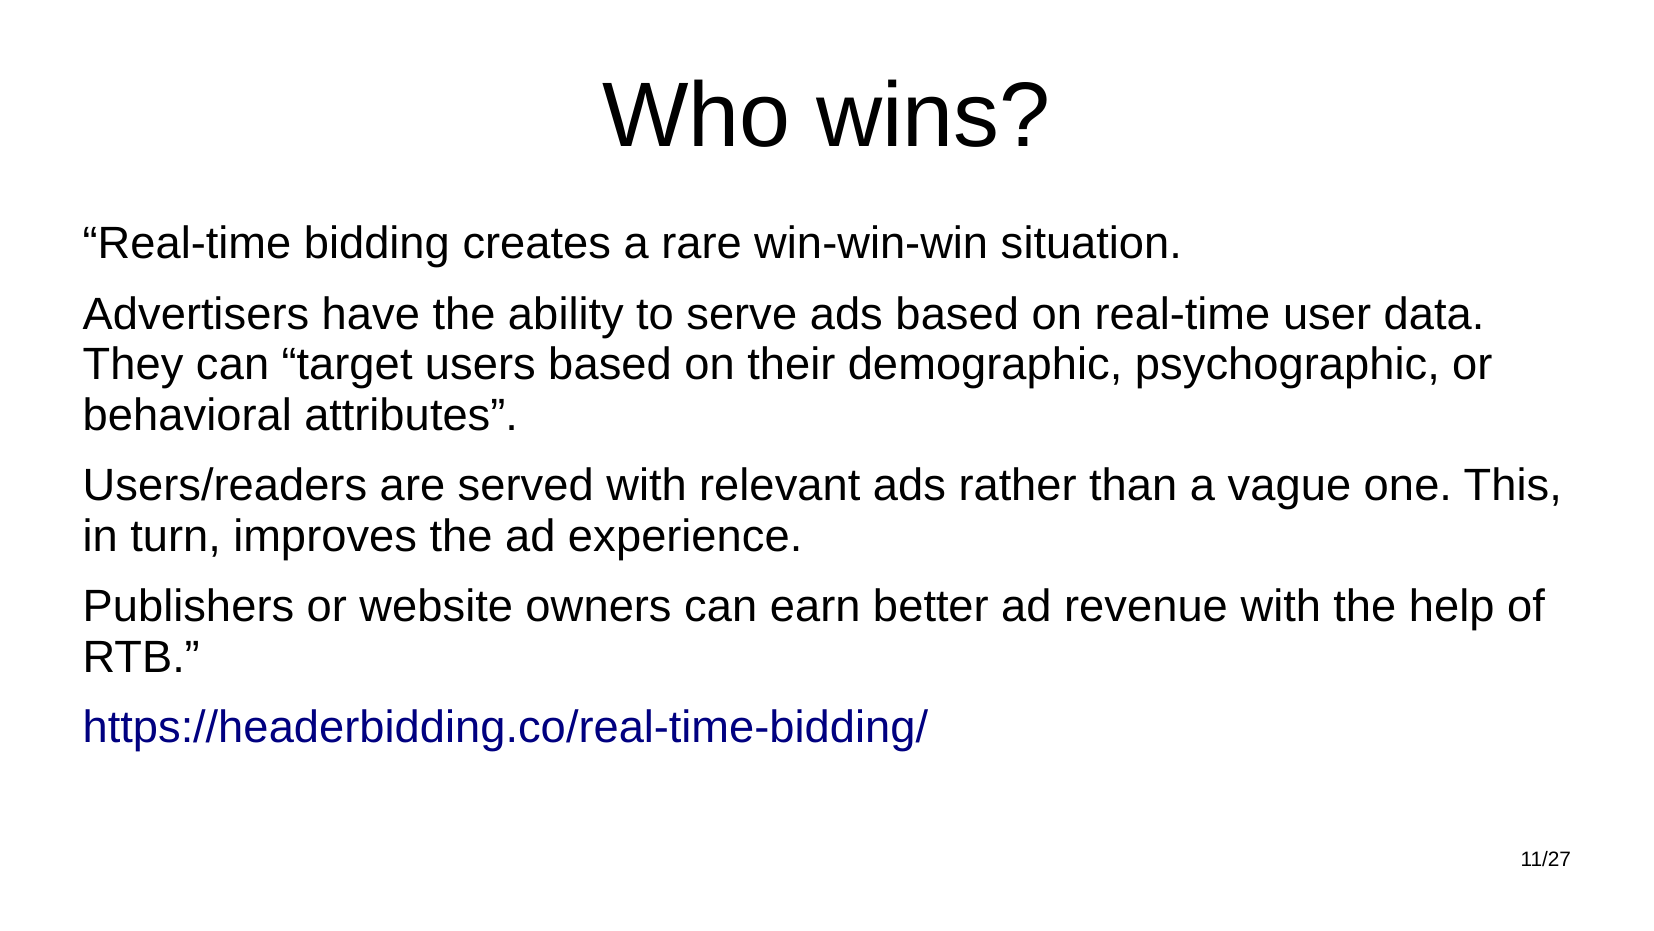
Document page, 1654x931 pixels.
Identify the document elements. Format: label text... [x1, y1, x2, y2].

title Who wins? [82, 37, 1571, 193]
list “Real-time bidding creates a rare win-win-win situation. Advertisers have the ability to serve ads based on real-time user data. They can “target users based on their demographic, psychographic, or behavioral attributes”. Users/readers are served with relevant ads rather than a vague one. This, in turn, improves the ad experience. Publishers or website owners can earn better ad revenue with the help of RTB.” https://headerbidding.co/real-time-bidding/ [82, 217, 1571, 758]
